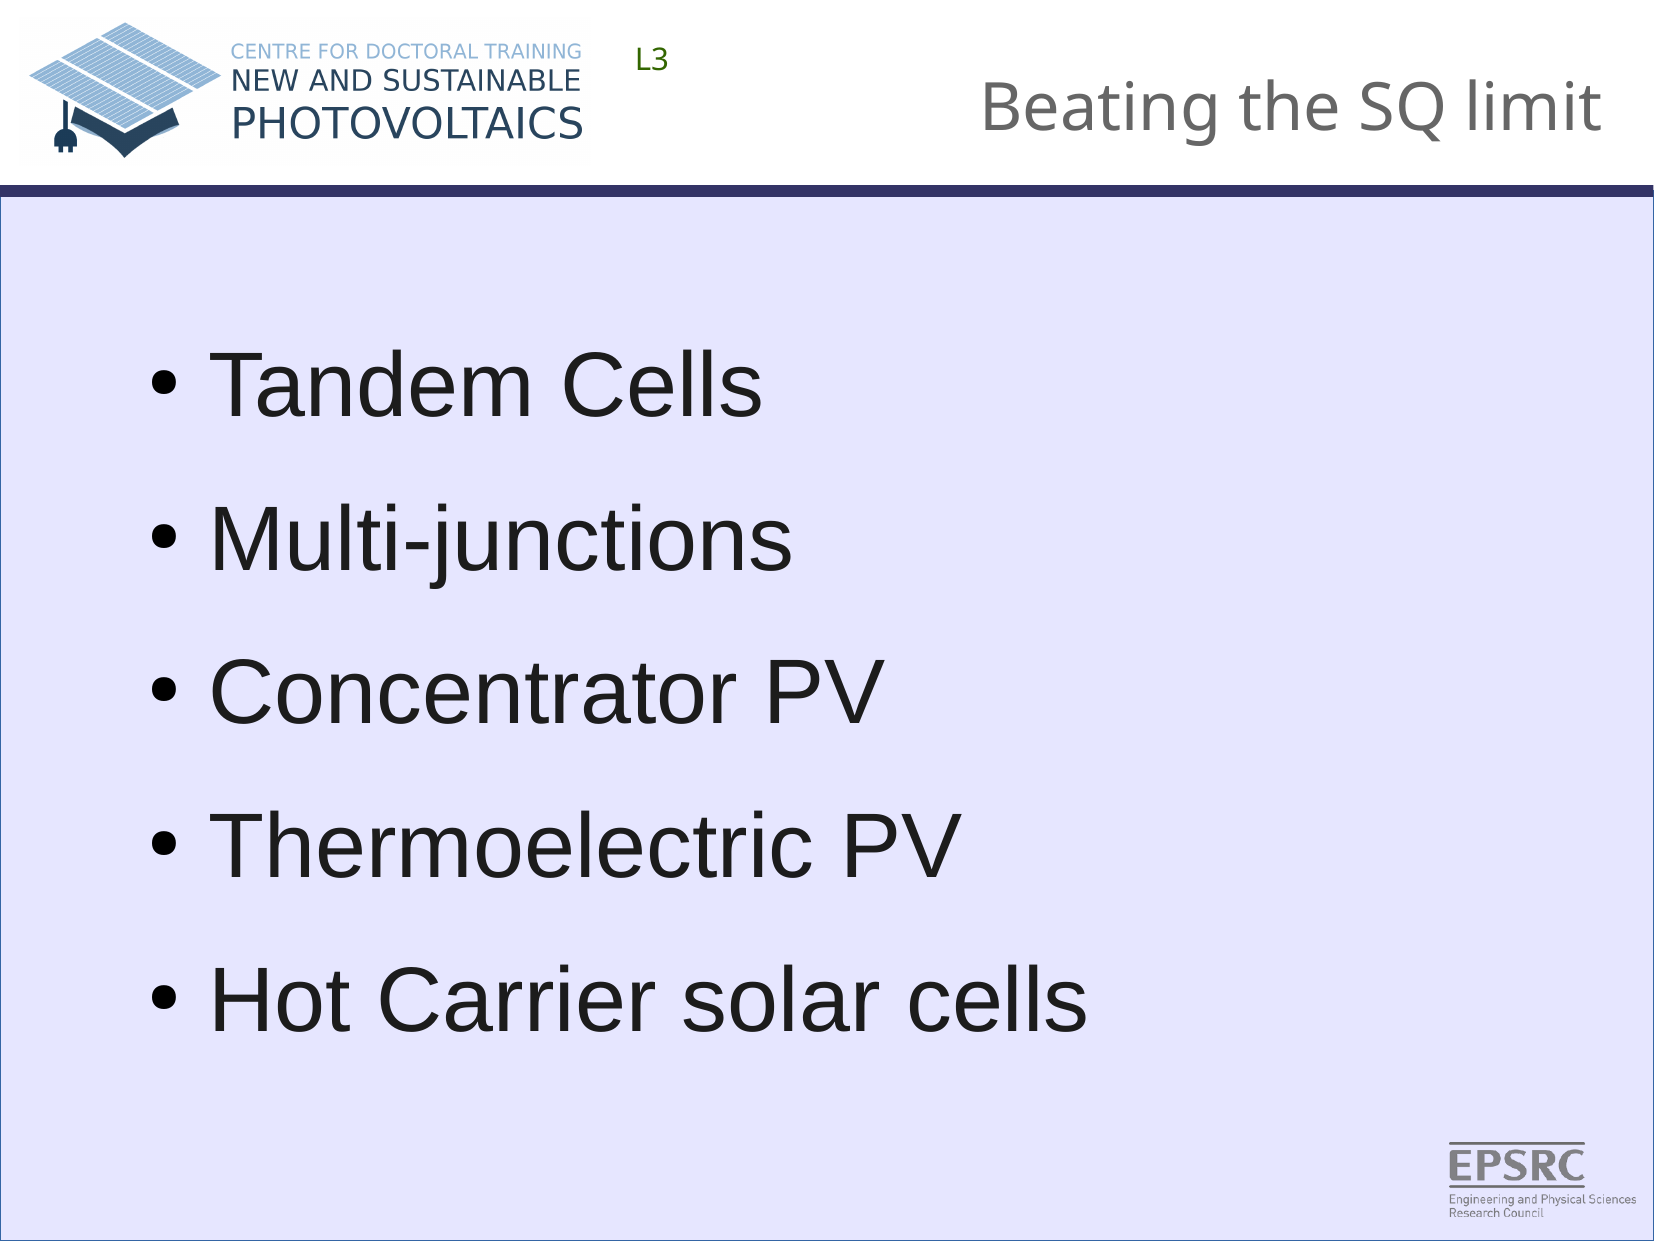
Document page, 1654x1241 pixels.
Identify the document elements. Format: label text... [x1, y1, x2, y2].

picture [1449, 1142, 1636, 1217]
text_box Tandem Cells Multi-junctions Concentrator PV Thermoelectric PV Hot Carrier solar cells [129, 271, 1109, 1012]
text_box Beating the SQ limit [767, 51, 1619, 142]
picture [19, 17, 591, 166]
text_box L3 [620, 29, 880, 80]
text_box [0, 197, 1654, 1241]
